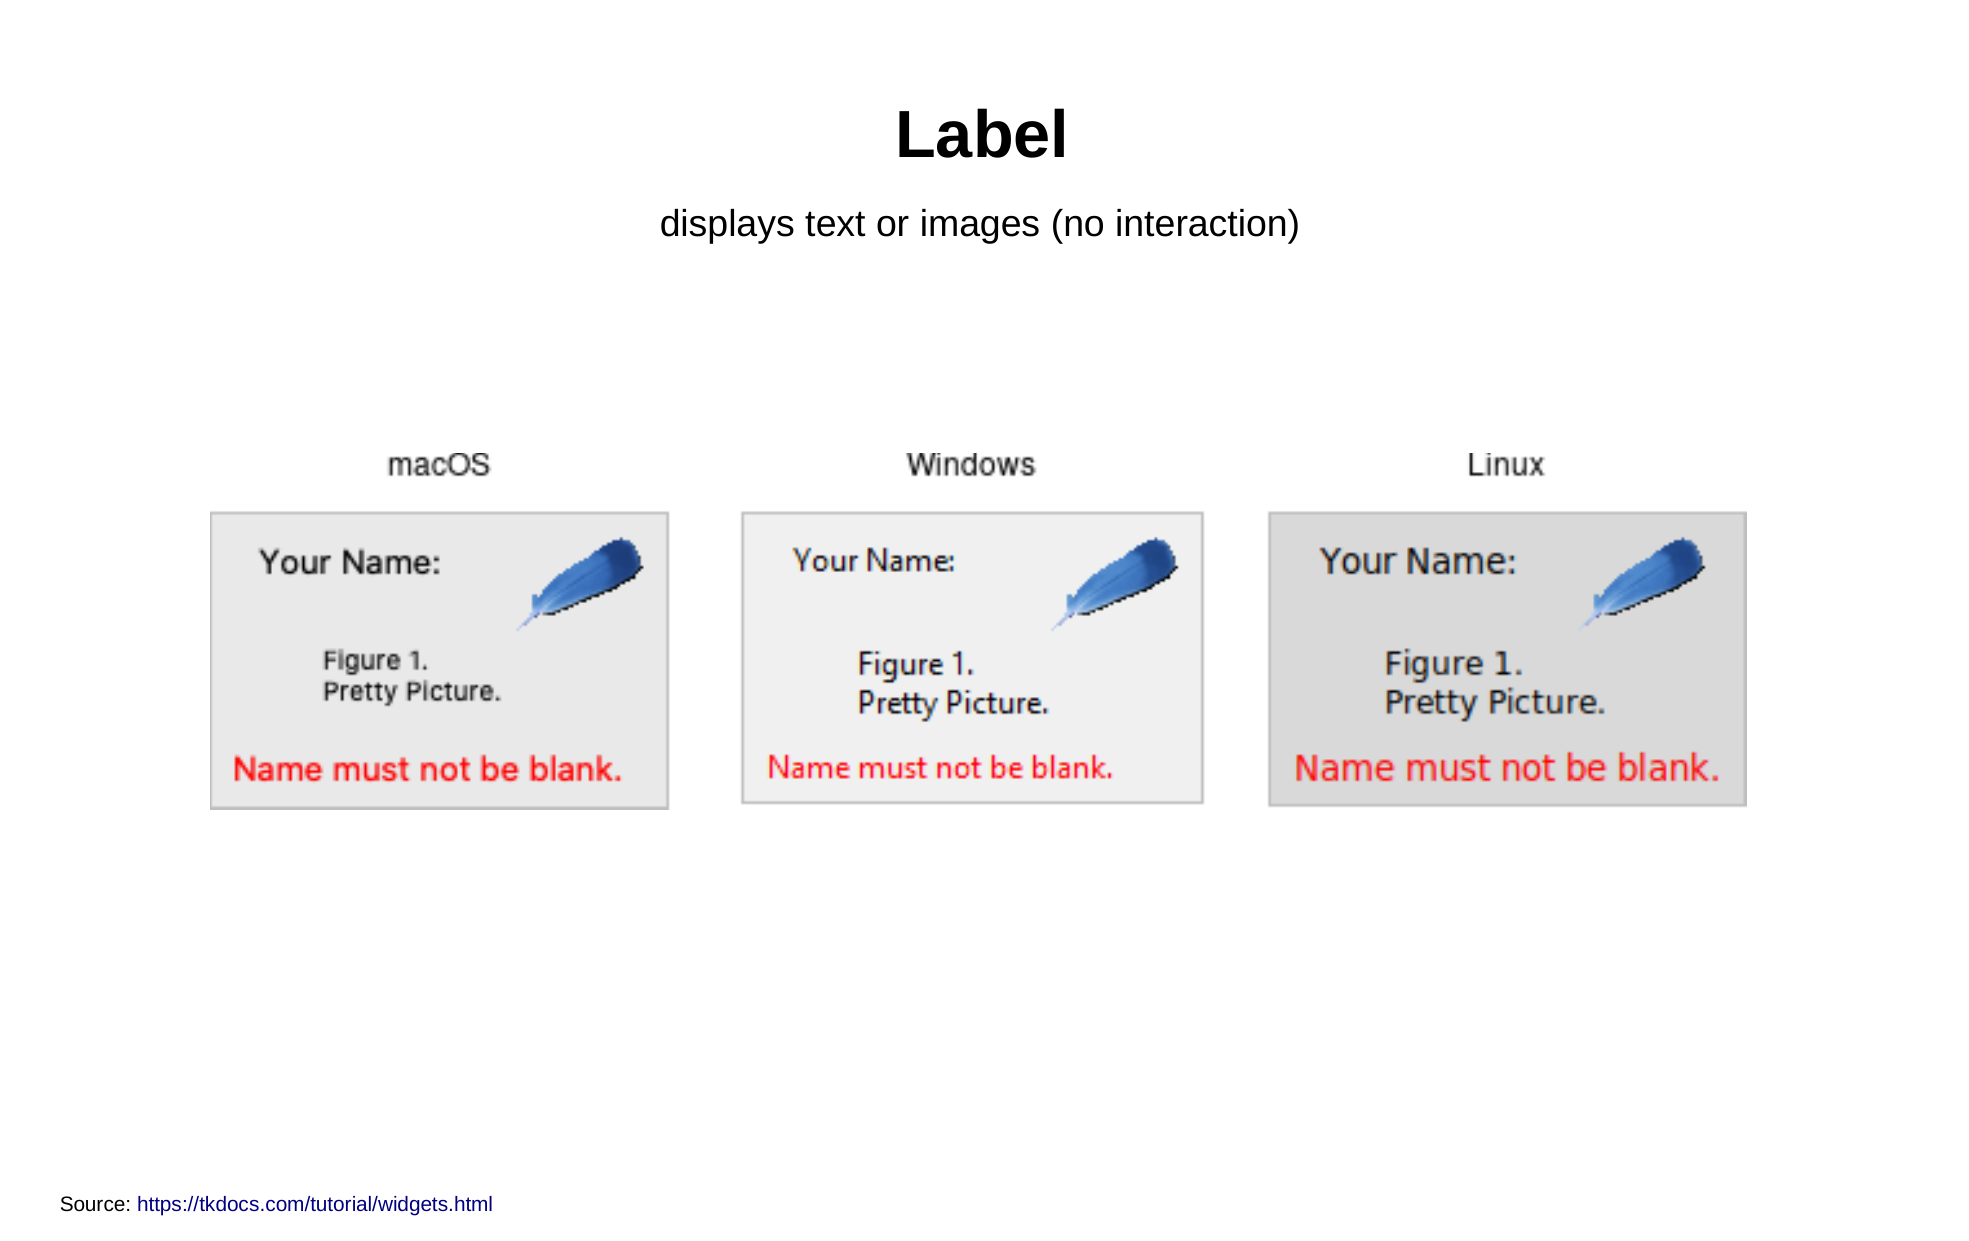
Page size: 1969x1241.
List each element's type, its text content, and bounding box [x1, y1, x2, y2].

text_box Source: https://tkdocs.com/tutorial/widgets.html [45, 1185, 511, 1224]
picture [210, 453, 1747, 810]
text_box Label [690, 90, 1276, 180]
text_box displays text or images (no interaction) [555, 195, 1396, 294]
